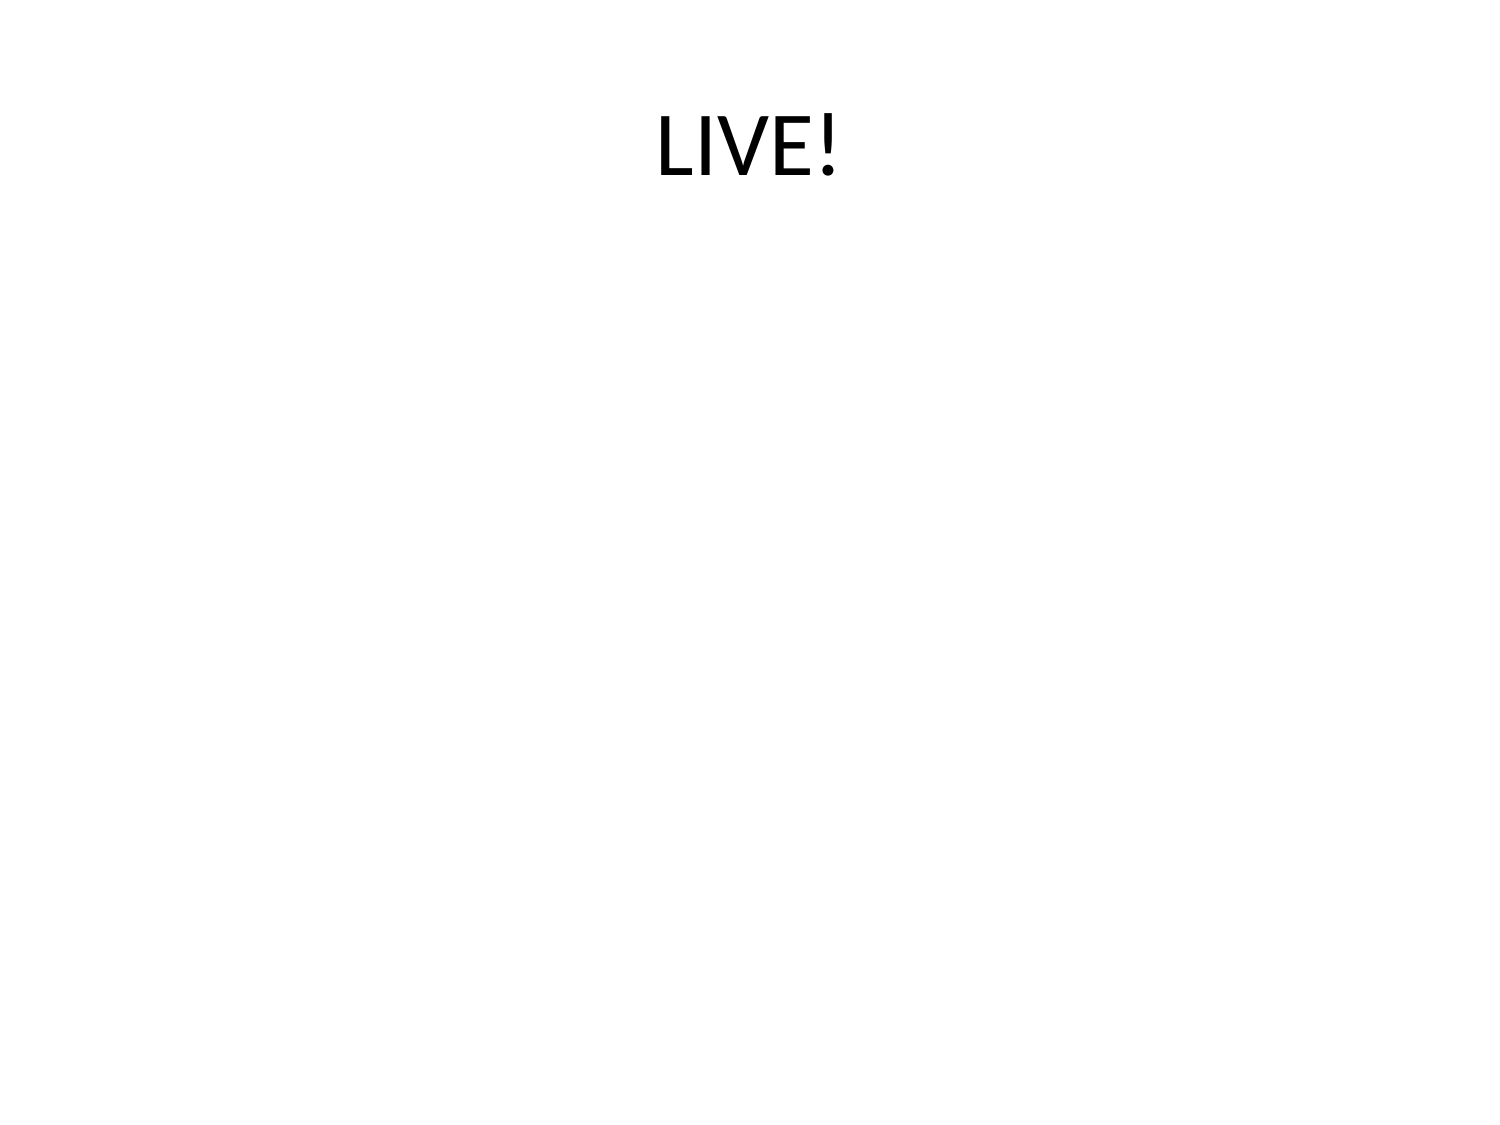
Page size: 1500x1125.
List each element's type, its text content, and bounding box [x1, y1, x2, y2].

title LIVE! [75, 45, 1426, 233]
